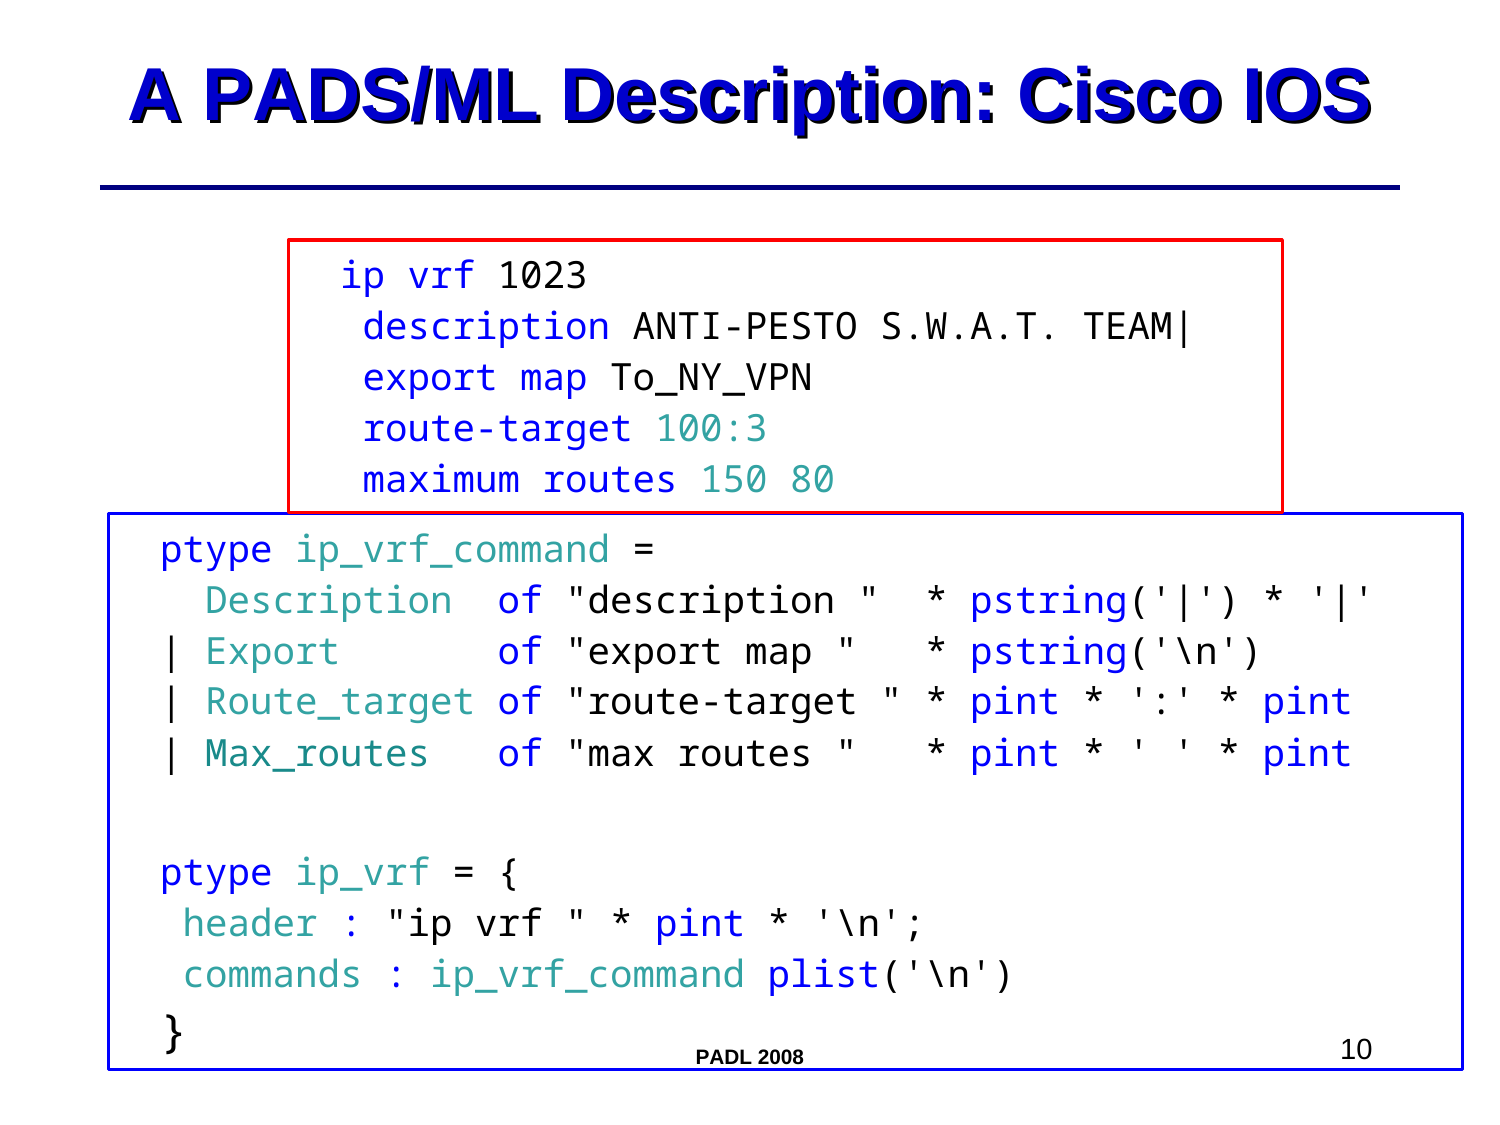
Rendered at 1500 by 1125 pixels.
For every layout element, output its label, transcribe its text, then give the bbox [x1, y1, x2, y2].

text_box ptype ip_vrf_command = Description of "description " * pstring('|') * '|' | Export of "export map " * pstring('\n') | Route_target of "route-target " * pint * ':' * pint | Max_routes of "max routes " * pint * ' ' * pint ptype ip_vrf = { header : "ip vrf " * pint * '\n'; commands : ip_vrf_command plist('\n') } [108, 513, 1392, 1016]
title A PADS/ML Description: Cisco IOS [99, 4, 1401, 185]
text_box ip vrf 1023 description ANTI-PESTO S.W.A.T. TEAM| export map To_NY_VPN route-target 100:3 maximum routes 150 80 [288, 239, 1212, 491]
